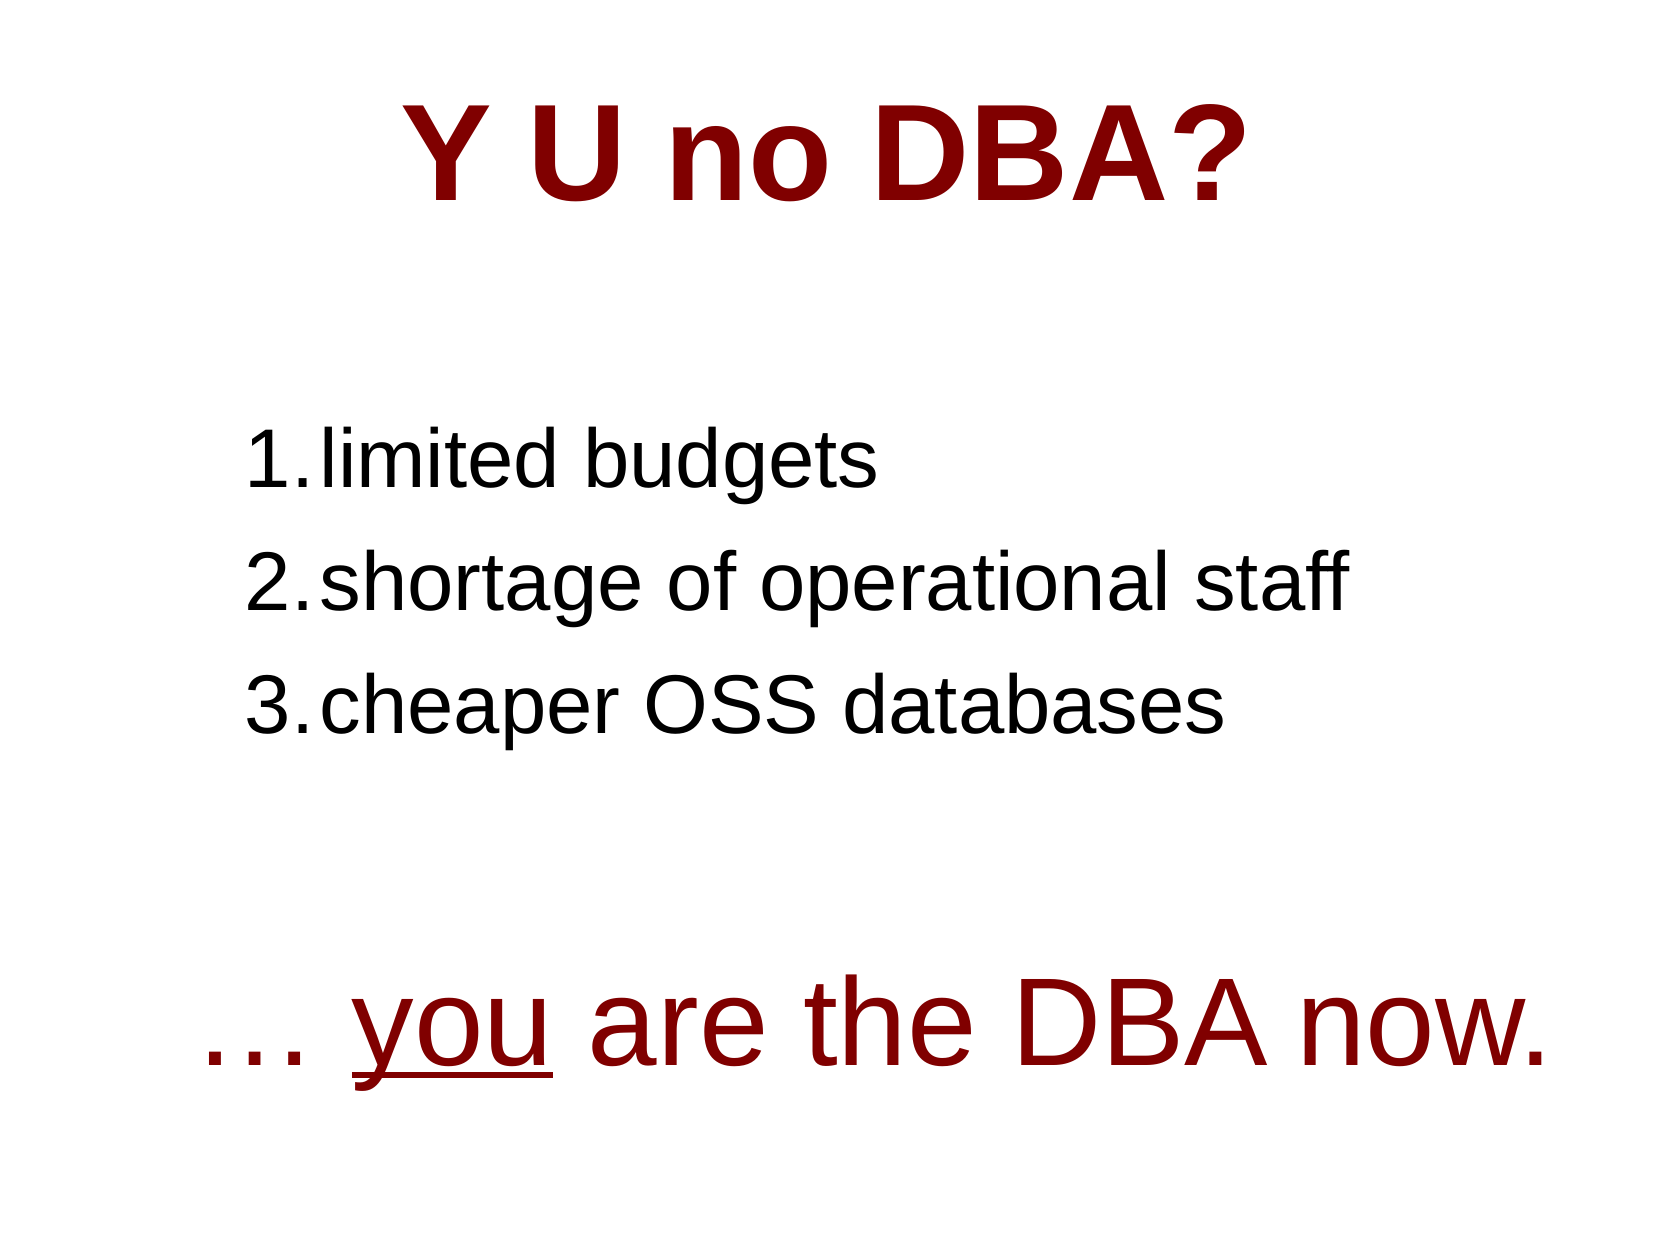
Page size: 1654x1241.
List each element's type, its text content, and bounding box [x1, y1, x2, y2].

list limited budgets shortage of operational staff cheaper OSS databases [227, 290, 1571, 1094]
title Y U no DBA? [82, 49, 1571, 257]
text_box … you are the DBA now. [86, 944, 1569, 1099]
